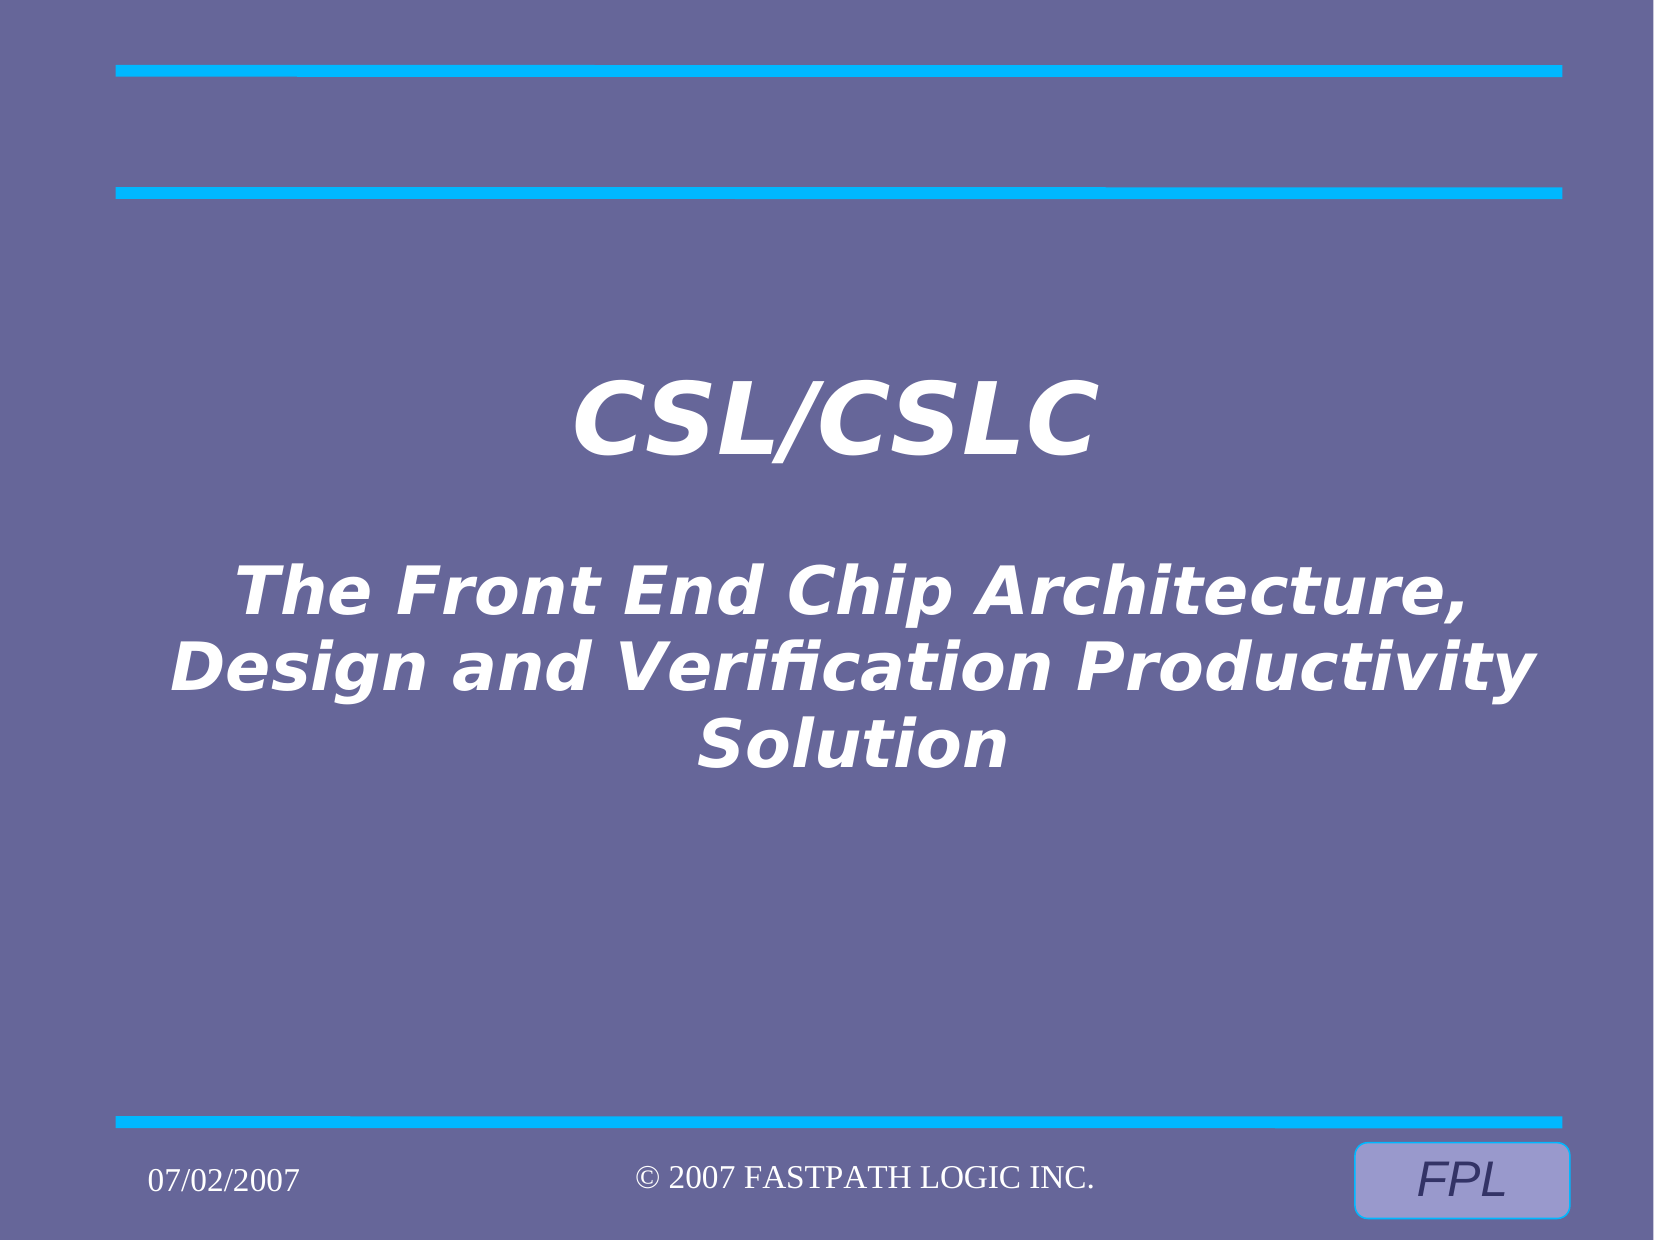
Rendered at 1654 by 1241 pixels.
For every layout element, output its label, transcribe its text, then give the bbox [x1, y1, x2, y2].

title CSL/CSLC The Front End Chip Architecture, Design and Verification Productivity Solution [147, 359, 1560, 787]
